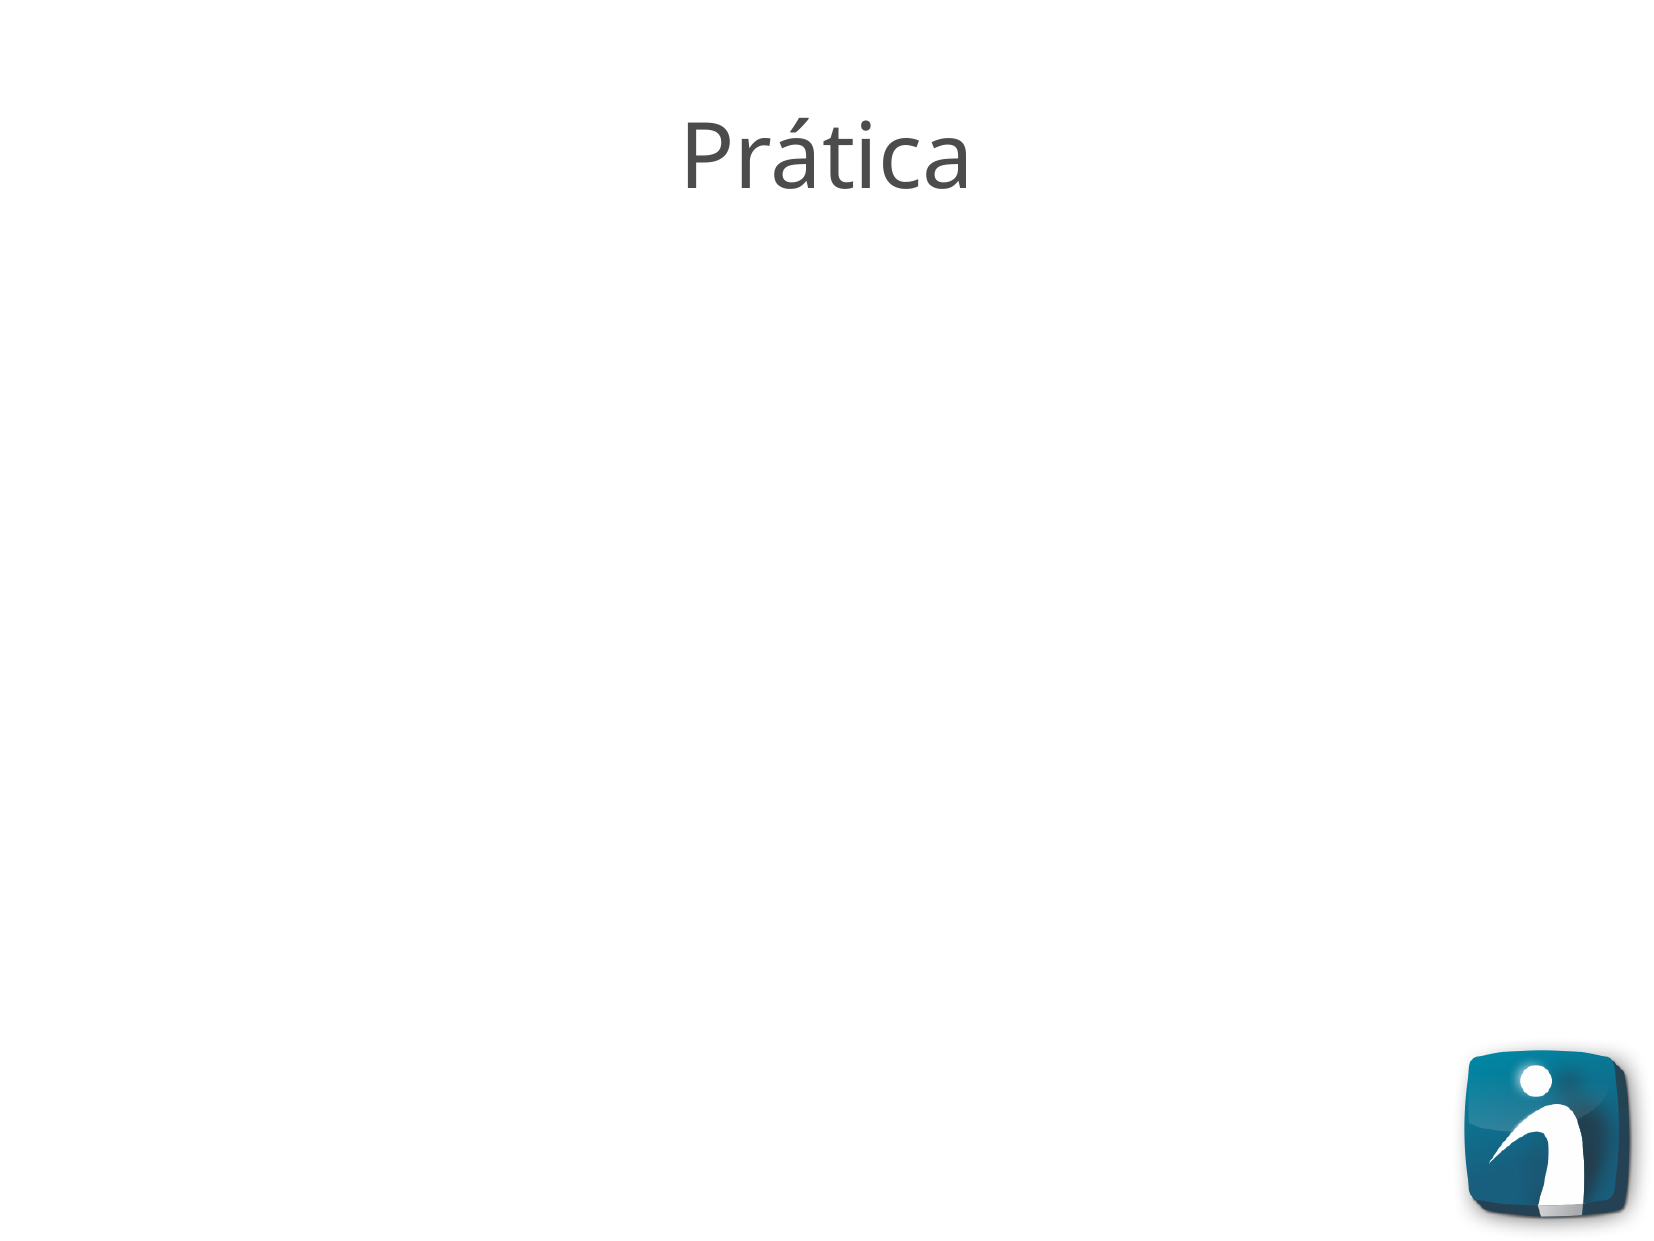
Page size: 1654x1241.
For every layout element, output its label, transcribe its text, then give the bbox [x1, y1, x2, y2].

title Prática [82, 49, 1571, 257]
picture [1447, 1035, 1654, 1241]
